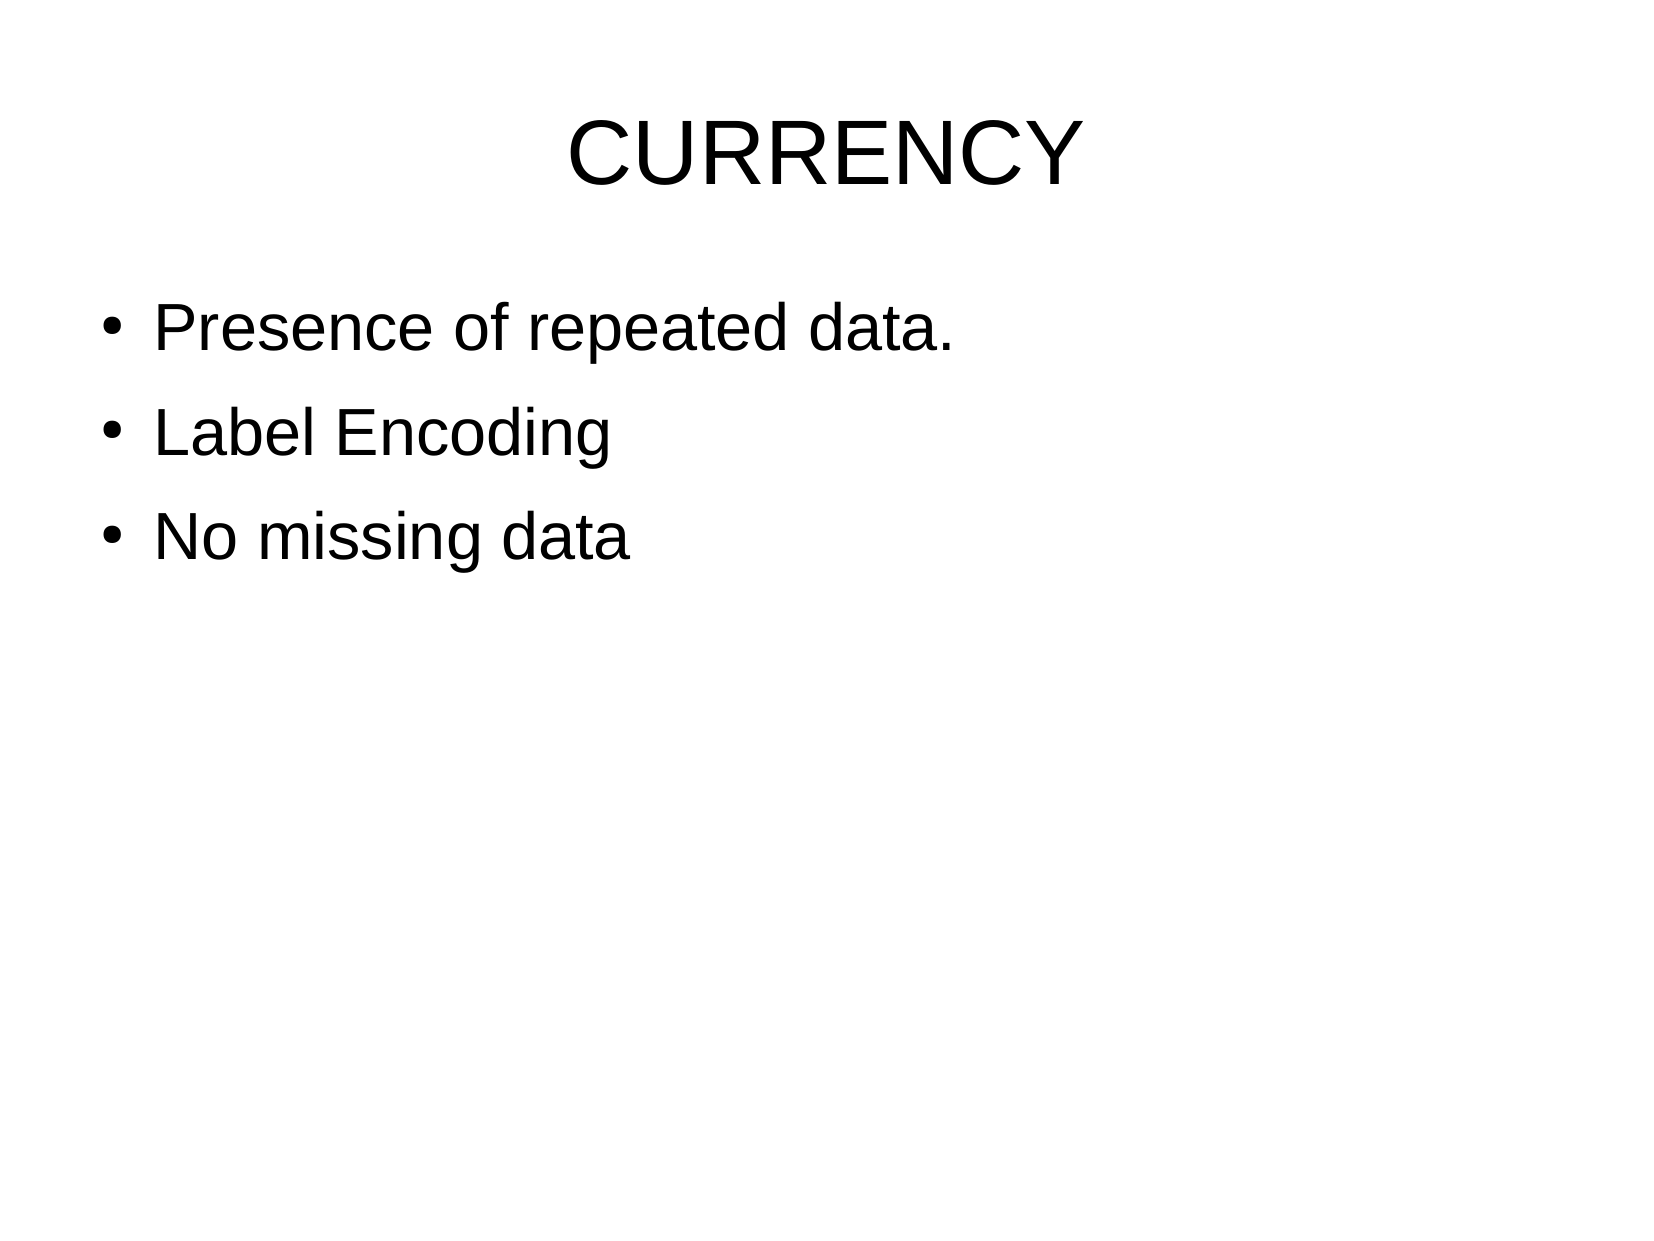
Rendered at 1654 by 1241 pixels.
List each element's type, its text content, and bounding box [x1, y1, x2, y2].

title CURRENCY [82, 49, 1571, 257]
list Presence of repeated data. Label Encoding No missing data [82, 290, 1571, 1010]
